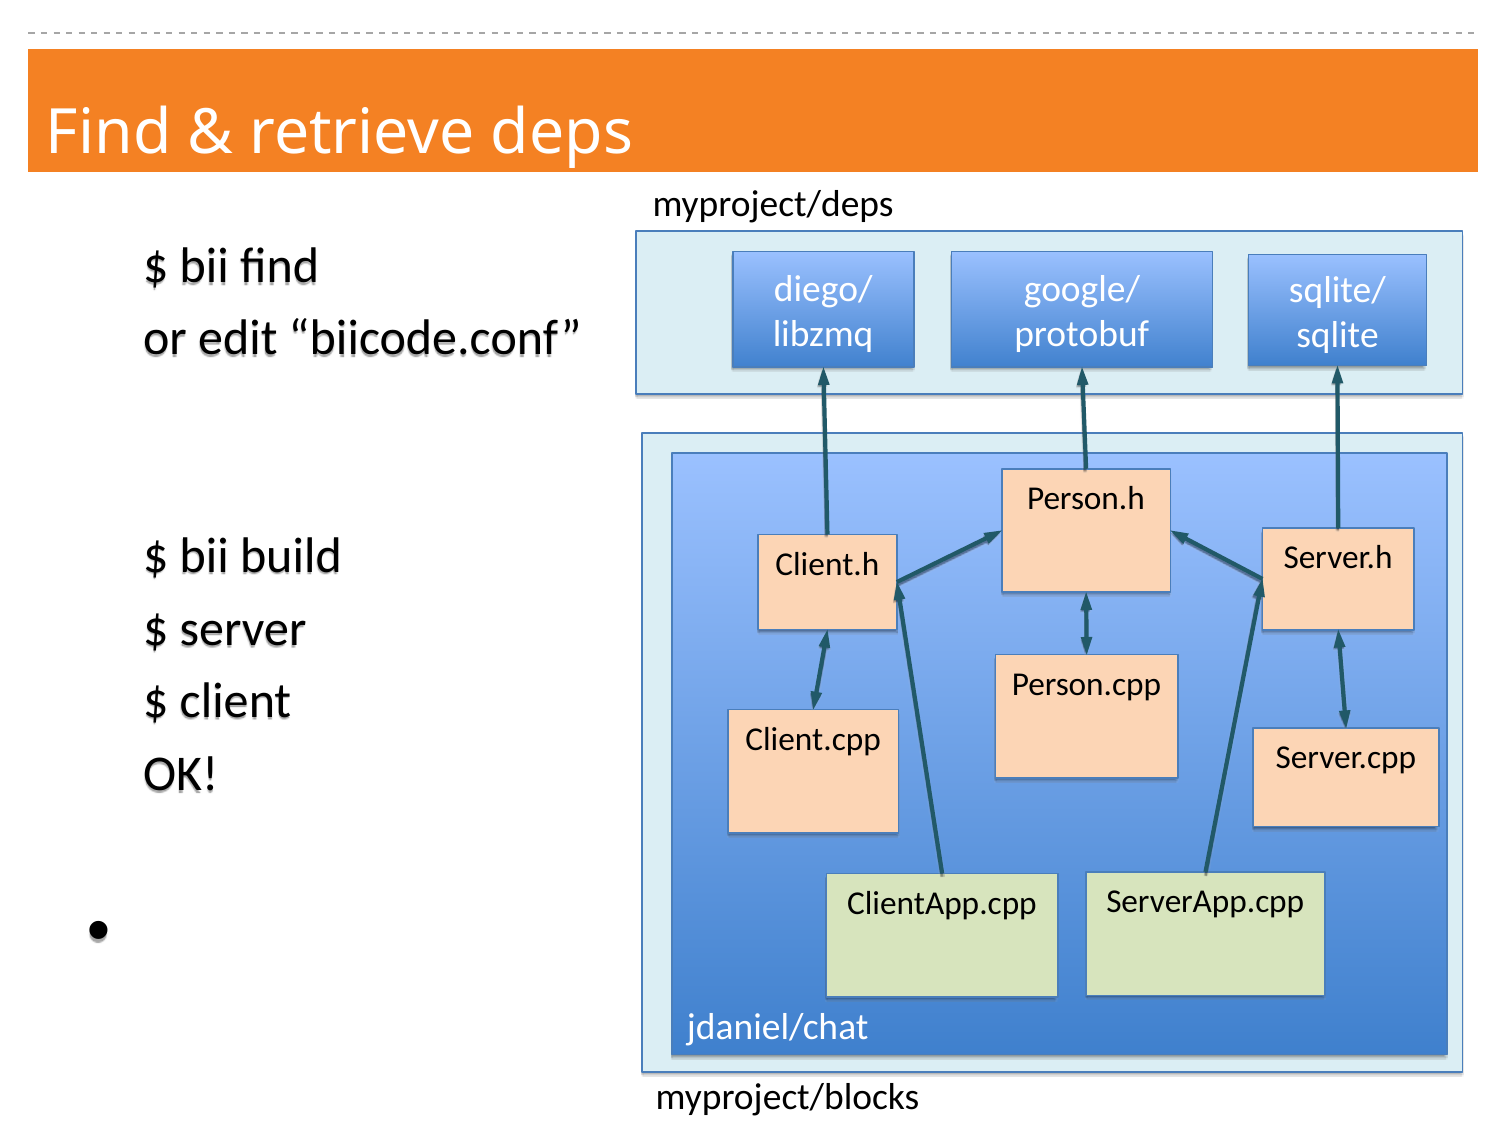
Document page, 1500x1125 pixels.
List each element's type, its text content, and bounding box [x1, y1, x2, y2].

text_box ClientApp.cpp [827, 873, 1058, 997]
text_box [28, 49, 1478, 172]
text_box sqlite/ sqlite [1248, 255, 1427, 366]
text_box Server.h [1262, 528, 1414, 630]
text_box Find & retrieve deps [30, 77, 1476, 200]
list $ bii find or edit “biicode.conf” $ bii build $ server $ client OK! [71, 224, 601, 1077]
text_box [636, 231, 1463, 394]
text_box [1087, 433, 1335, 453]
text_box myproject/deps [637, 171, 1155, 233]
text_box jdaniel/chat [1088, 453, 1335, 575]
text_box jdaniel/chat [672, 453, 1447, 1055]
text_box Client.h [758, 534, 897, 630]
text_box diego/ libzmq [733, 252, 914, 367]
text_box Client.cpp [728, 709, 898, 833]
text_box jdaniel/chat [828, 453, 1082, 579]
text_box google/ protobuf [951, 252, 1213, 367]
text_box myproject/blocks [640, 1064, 1158, 1125]
text_box [642, 433, 1463, 1072]
text_box ServerApp.cpp [1086, 872, 1325, 995]
text_box [828, 433, 1082, 453]
text_box Server.cpp [1253, 728, 1439, 827]
text_box Person.h [1002, 469, 1170, 592]
text_box Person.cpp [995, 655, 1178, 778]
